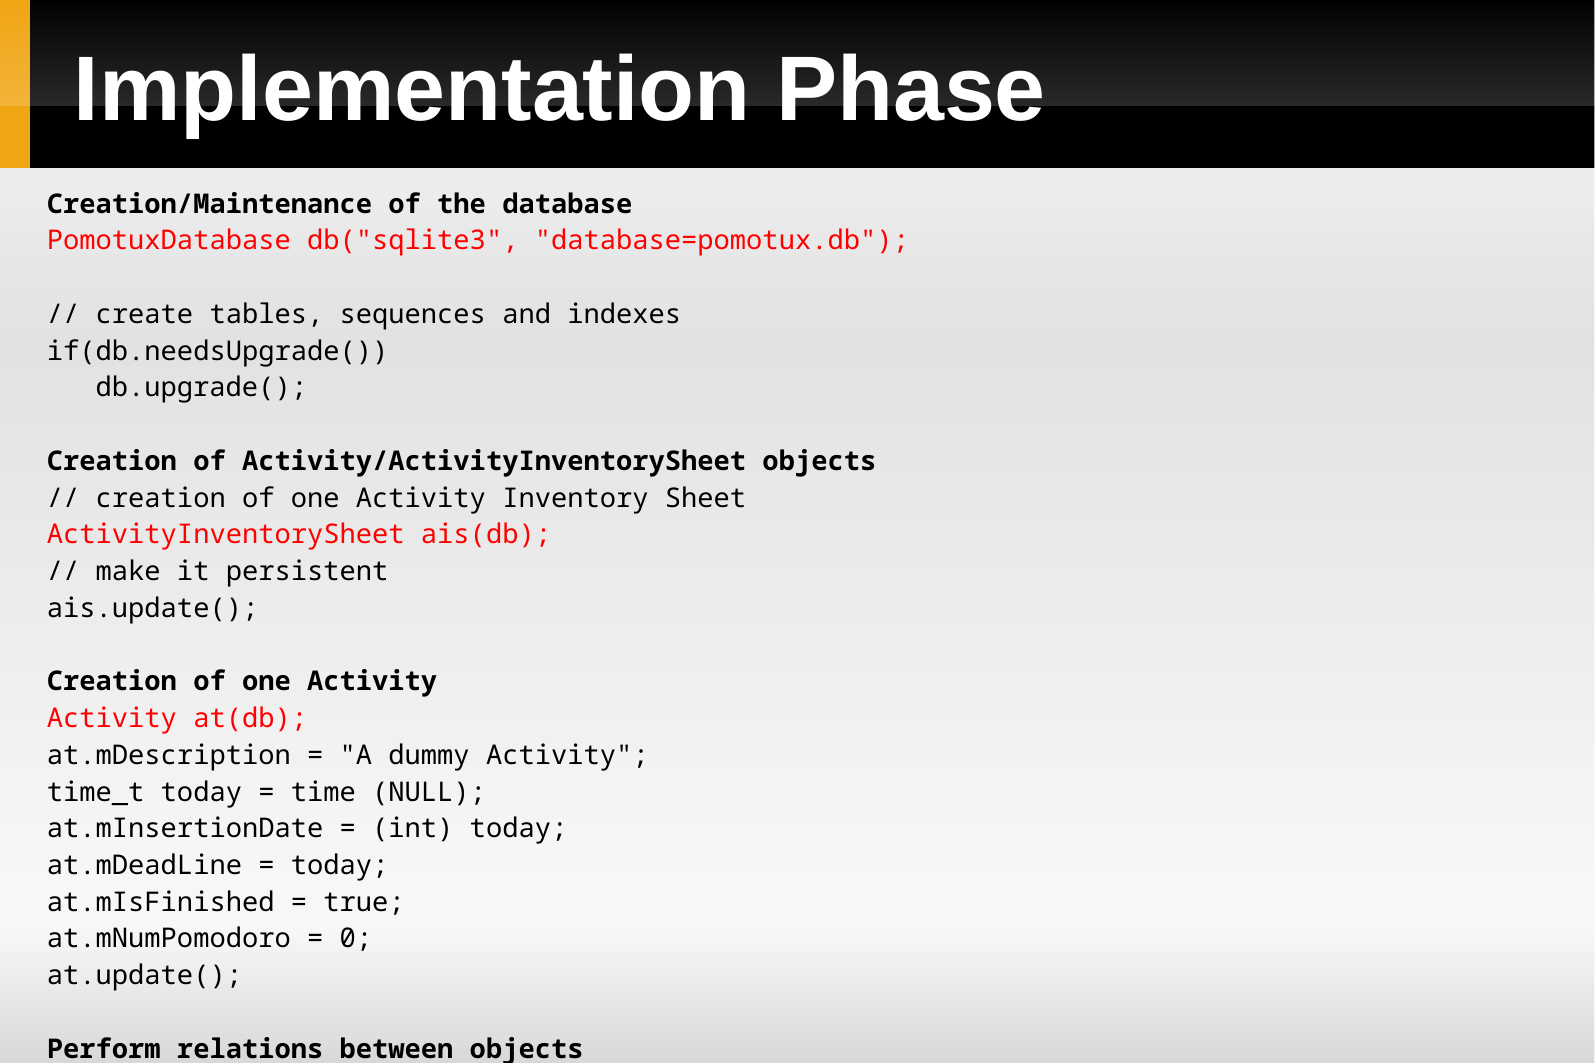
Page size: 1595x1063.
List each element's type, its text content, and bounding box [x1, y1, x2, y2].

text_box Creation/Maintenance of the database PomotuxDatabase db("sqlite3", "database=pomotux.db"); // create tables, sequences and indexes if(db.needsUpgrade()) db.upgrade(); Creation of Activity/ActivityInventorySheet objects // creation of one Activity Inventory Sheet ActivityInventorySheet ais(db); // make it persistent ais.update(); Creation of one Activity Activity at(db); at.mDescription = "A dummy Activity"; time_t today = time (NULL); at.mInsertionDate = (int) today; at.mDeadLine = today; at.mIsFinished = true; at.mNumPomodoro = 0; at.update(); Perform relations between objects // activity linked in AIS InsertActivity::link(db,at,ais); [32, 177, 1536, 1060]
picture [0, 0, 1595, 1063]
title Implementation Phase [74, 7, 1510, 171]
